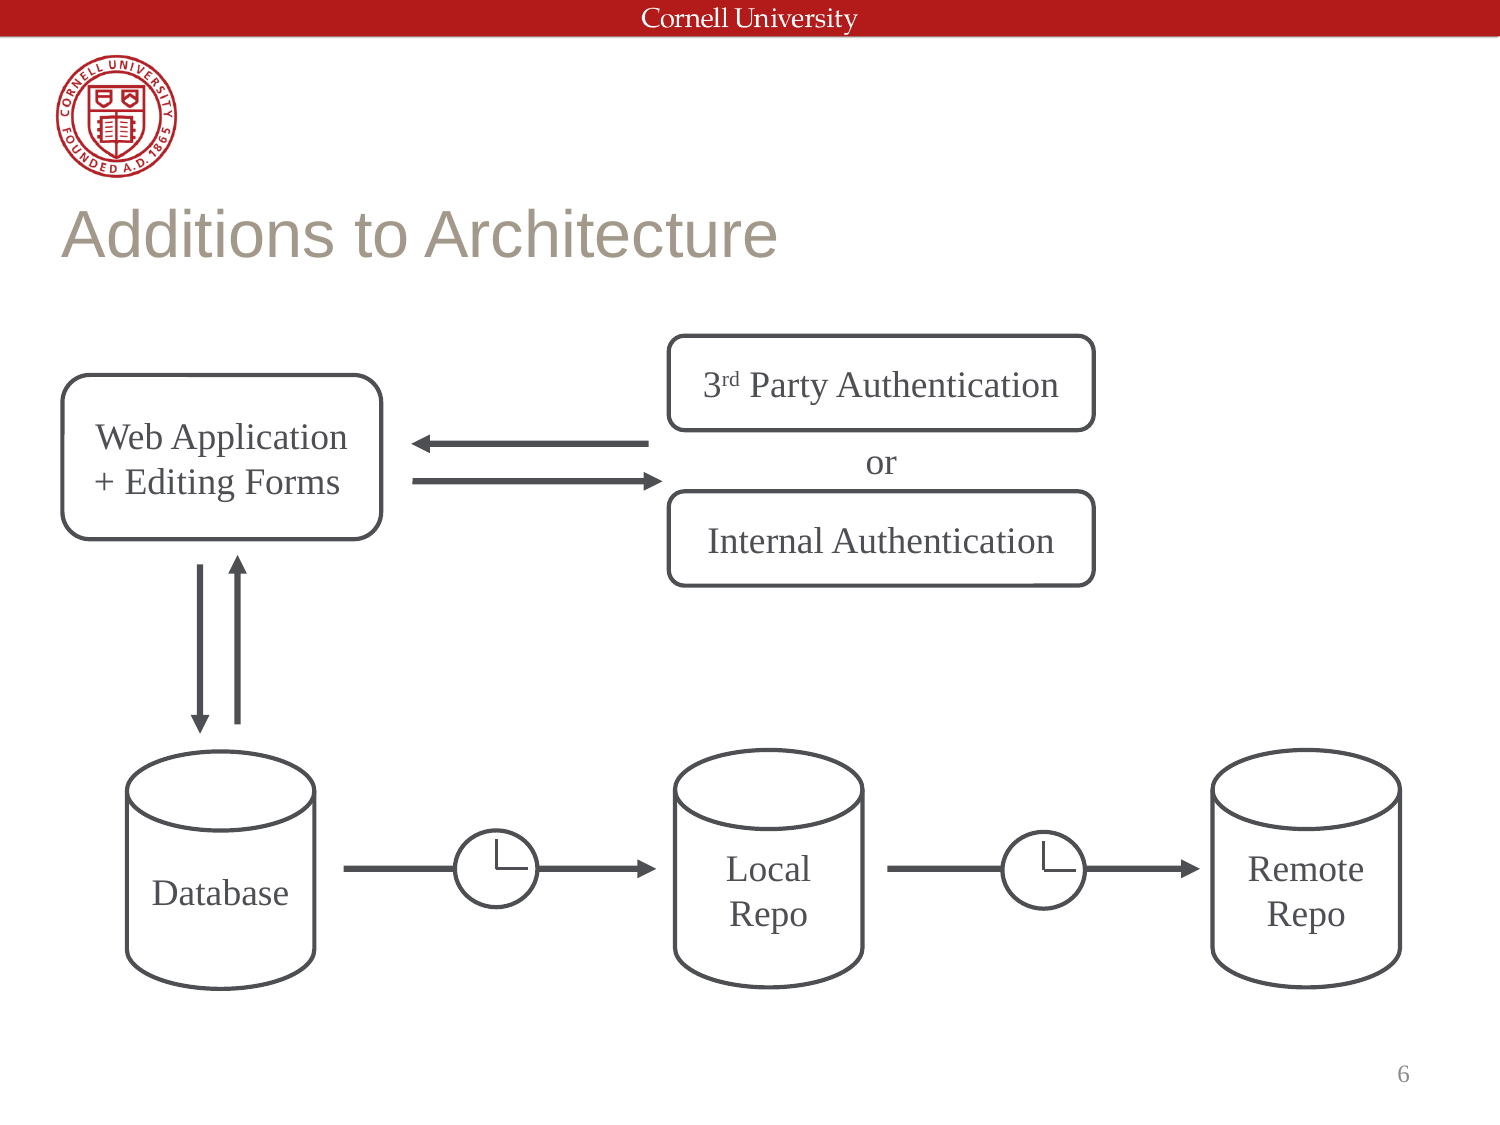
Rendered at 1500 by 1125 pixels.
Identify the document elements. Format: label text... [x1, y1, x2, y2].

slide_number <number> [1074, 1042, 1425, 1103]
text_box Database [126, 751, 315, 989]
text_box 3rd Party Authentication [668, 335, 1094, 430]
text_box Remote Repo [1212, 749, 1401, 988]
text_box or [668, 430, 1094, 490]
picture [50, 50, 195, 174]
text_box [454, 830, 538, 908]
text_box Local Repo [675, 749, 863, 988]
text_box Web Application + Editing Forms [62, 374, 382, 540]
picture [635, 0, 860, 60]
title Additions to Architecture [46, 174, 1471, 288]
text_box [1002, 831, 1085, 909]
text_box Internal Authentication [668, 491, 1094, 586]
